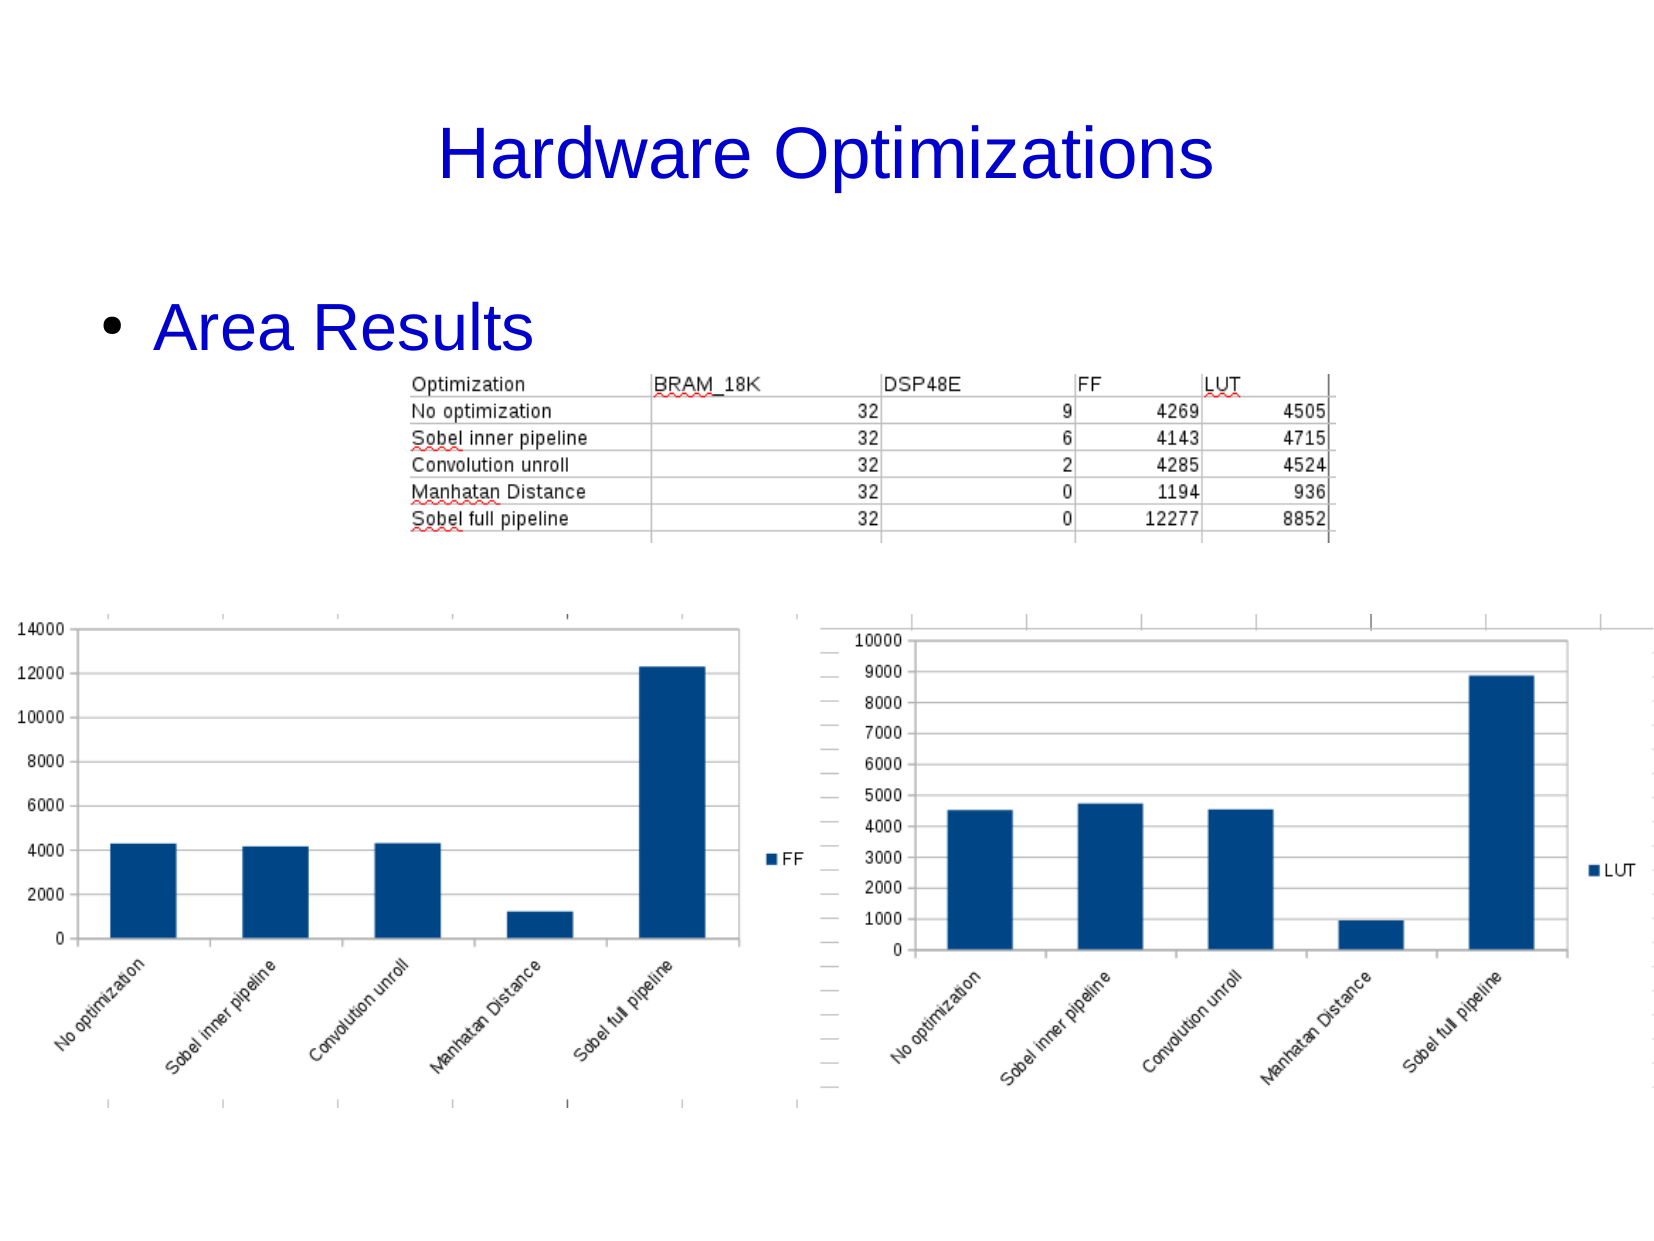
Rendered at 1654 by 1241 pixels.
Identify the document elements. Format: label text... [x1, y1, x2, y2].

title Hardware Optimizations [82, 49, 1571, 257]
list Area Results [82, 290, 1571, 614]
picture [410, 374, 1336, 543]
picture [0, 614, 1654, 1108]
